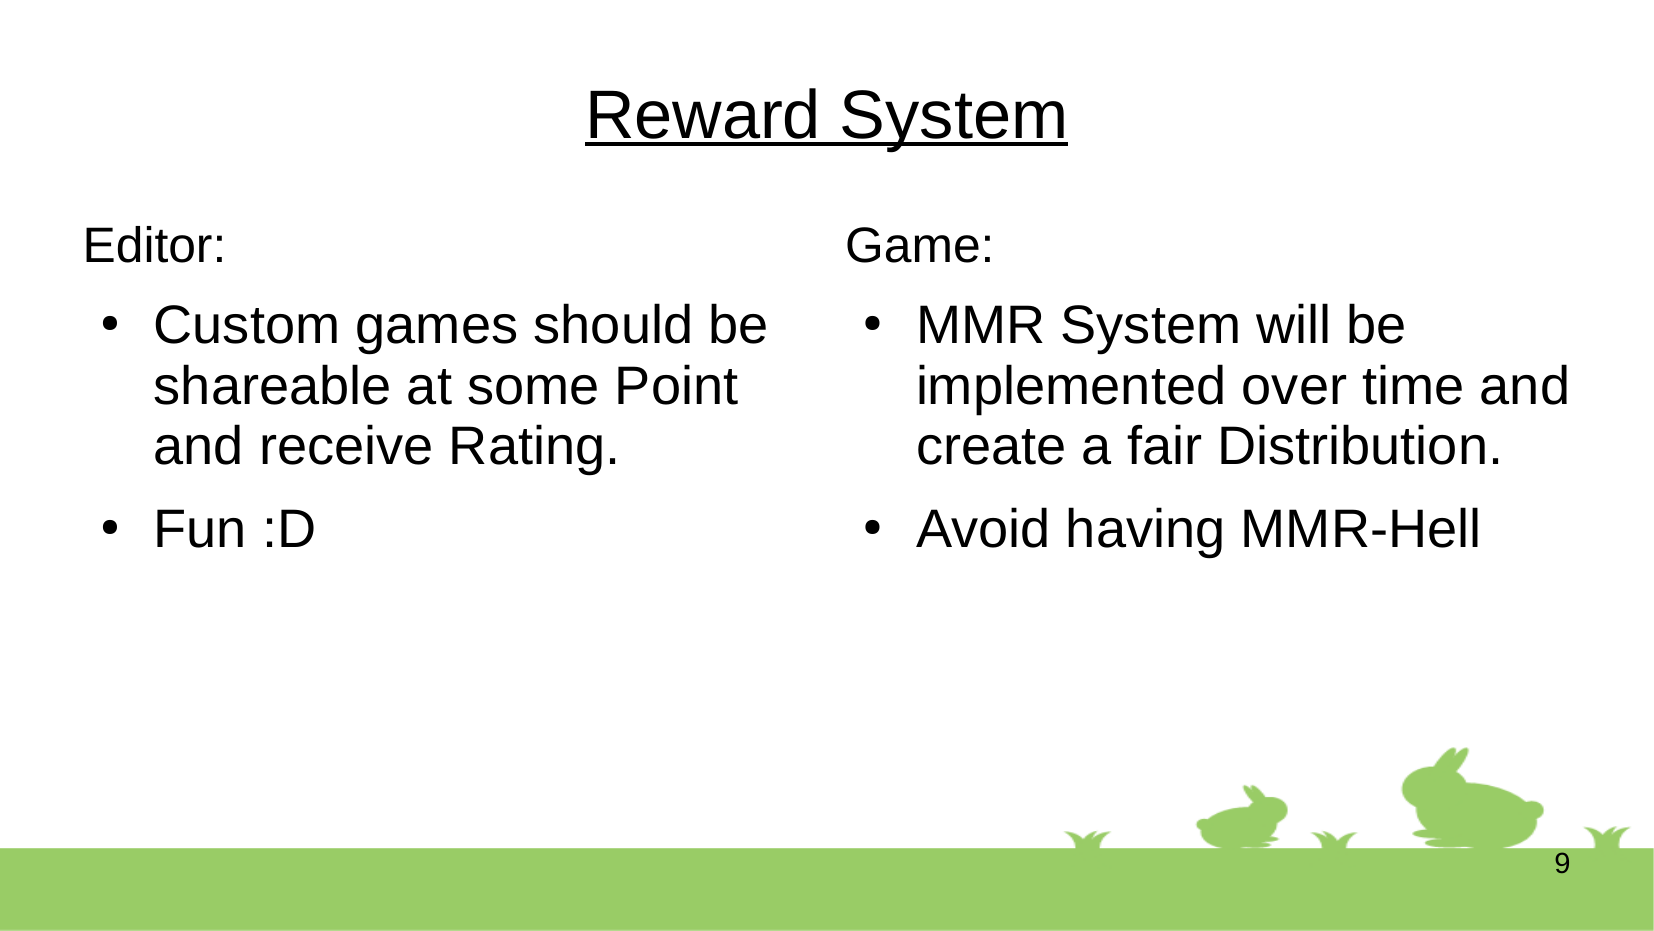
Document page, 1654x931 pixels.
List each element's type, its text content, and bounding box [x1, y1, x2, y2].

title Reward System [82, 36, 1571, 193]
list Editor: Custom games should be shareable at some Point and receive Rating. Fun :D [82, 217, 809, 757]
picture [0, 0, 1654, 931]
list Game: MMR System will be implemented over time and create a fair Distribution. Avoid having MMR-Hell [845, 217, 1572, 757]
